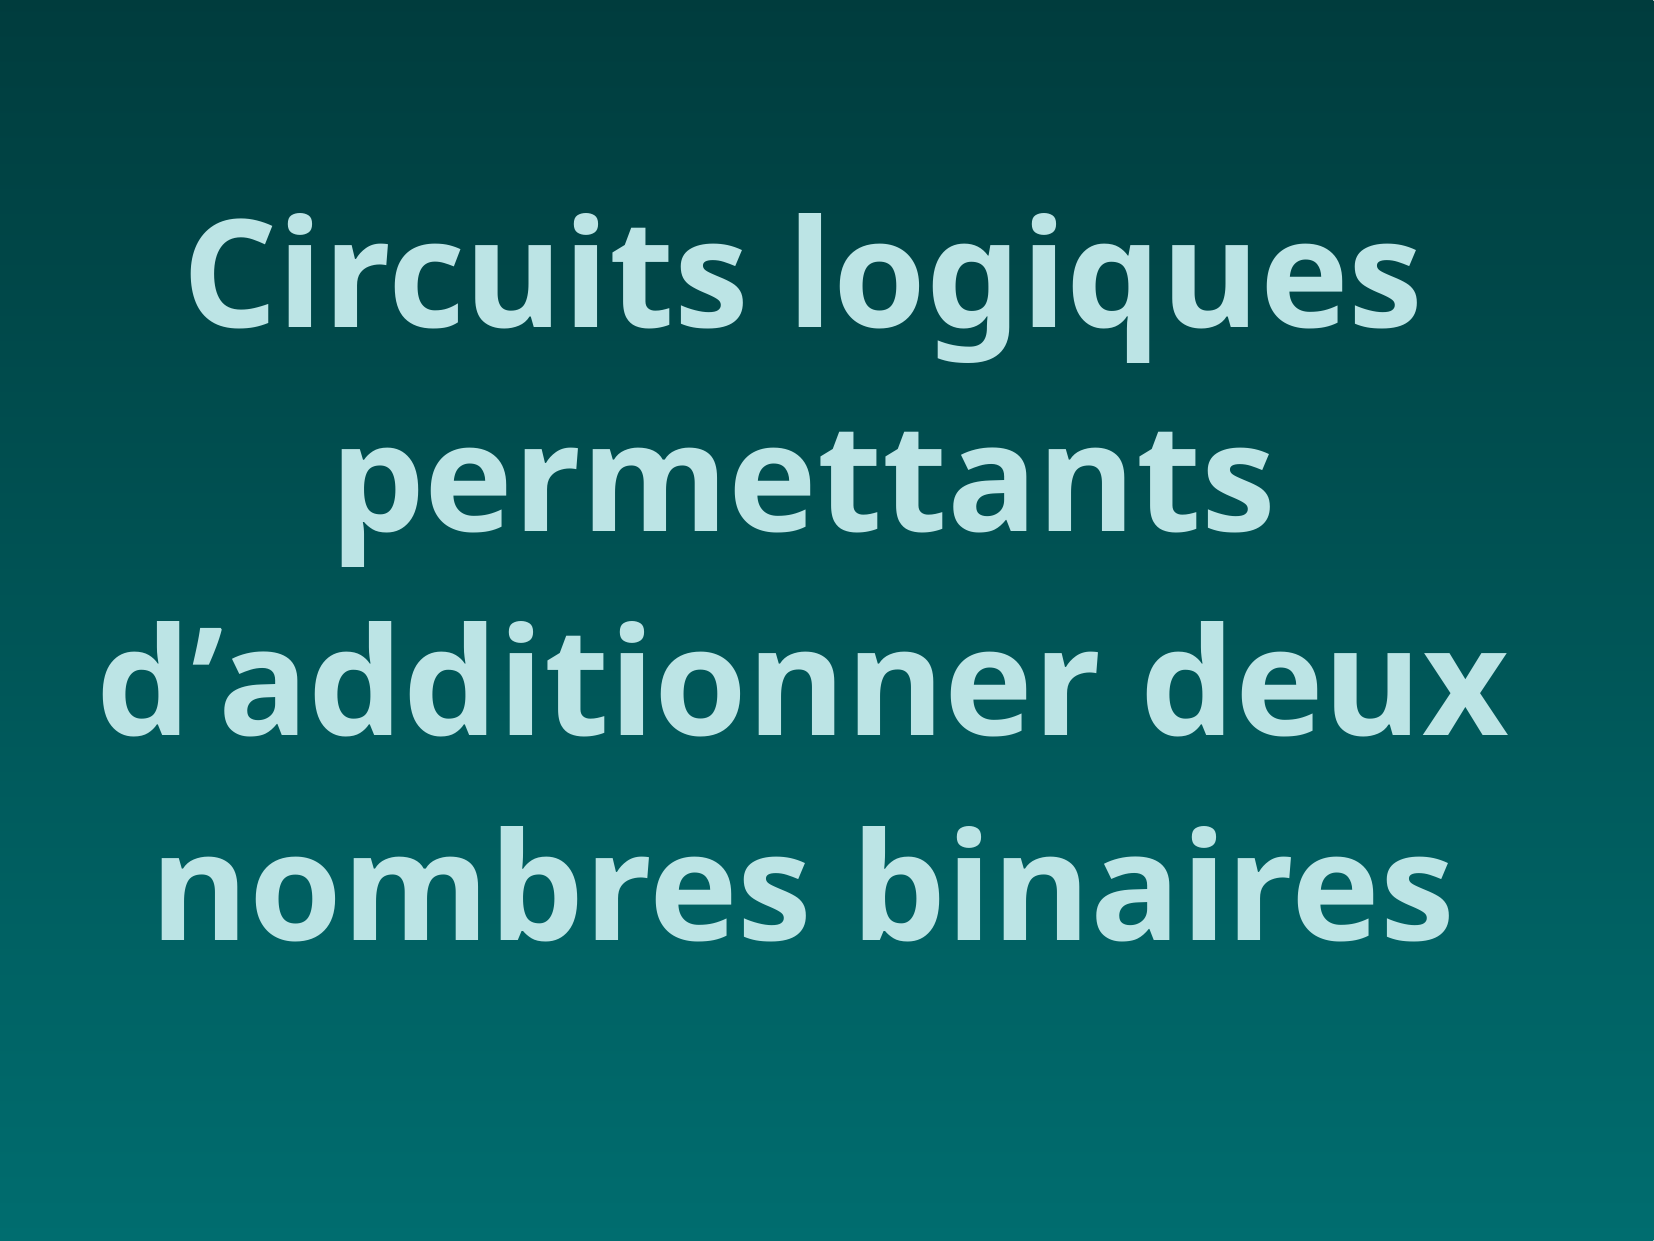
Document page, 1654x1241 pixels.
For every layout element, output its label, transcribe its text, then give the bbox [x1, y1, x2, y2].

subtitle [82, 519, 1571, 1123]
title Circuits logiques permettants d’additionner deux nombres binaires [59, 224, 1548, 1063]
